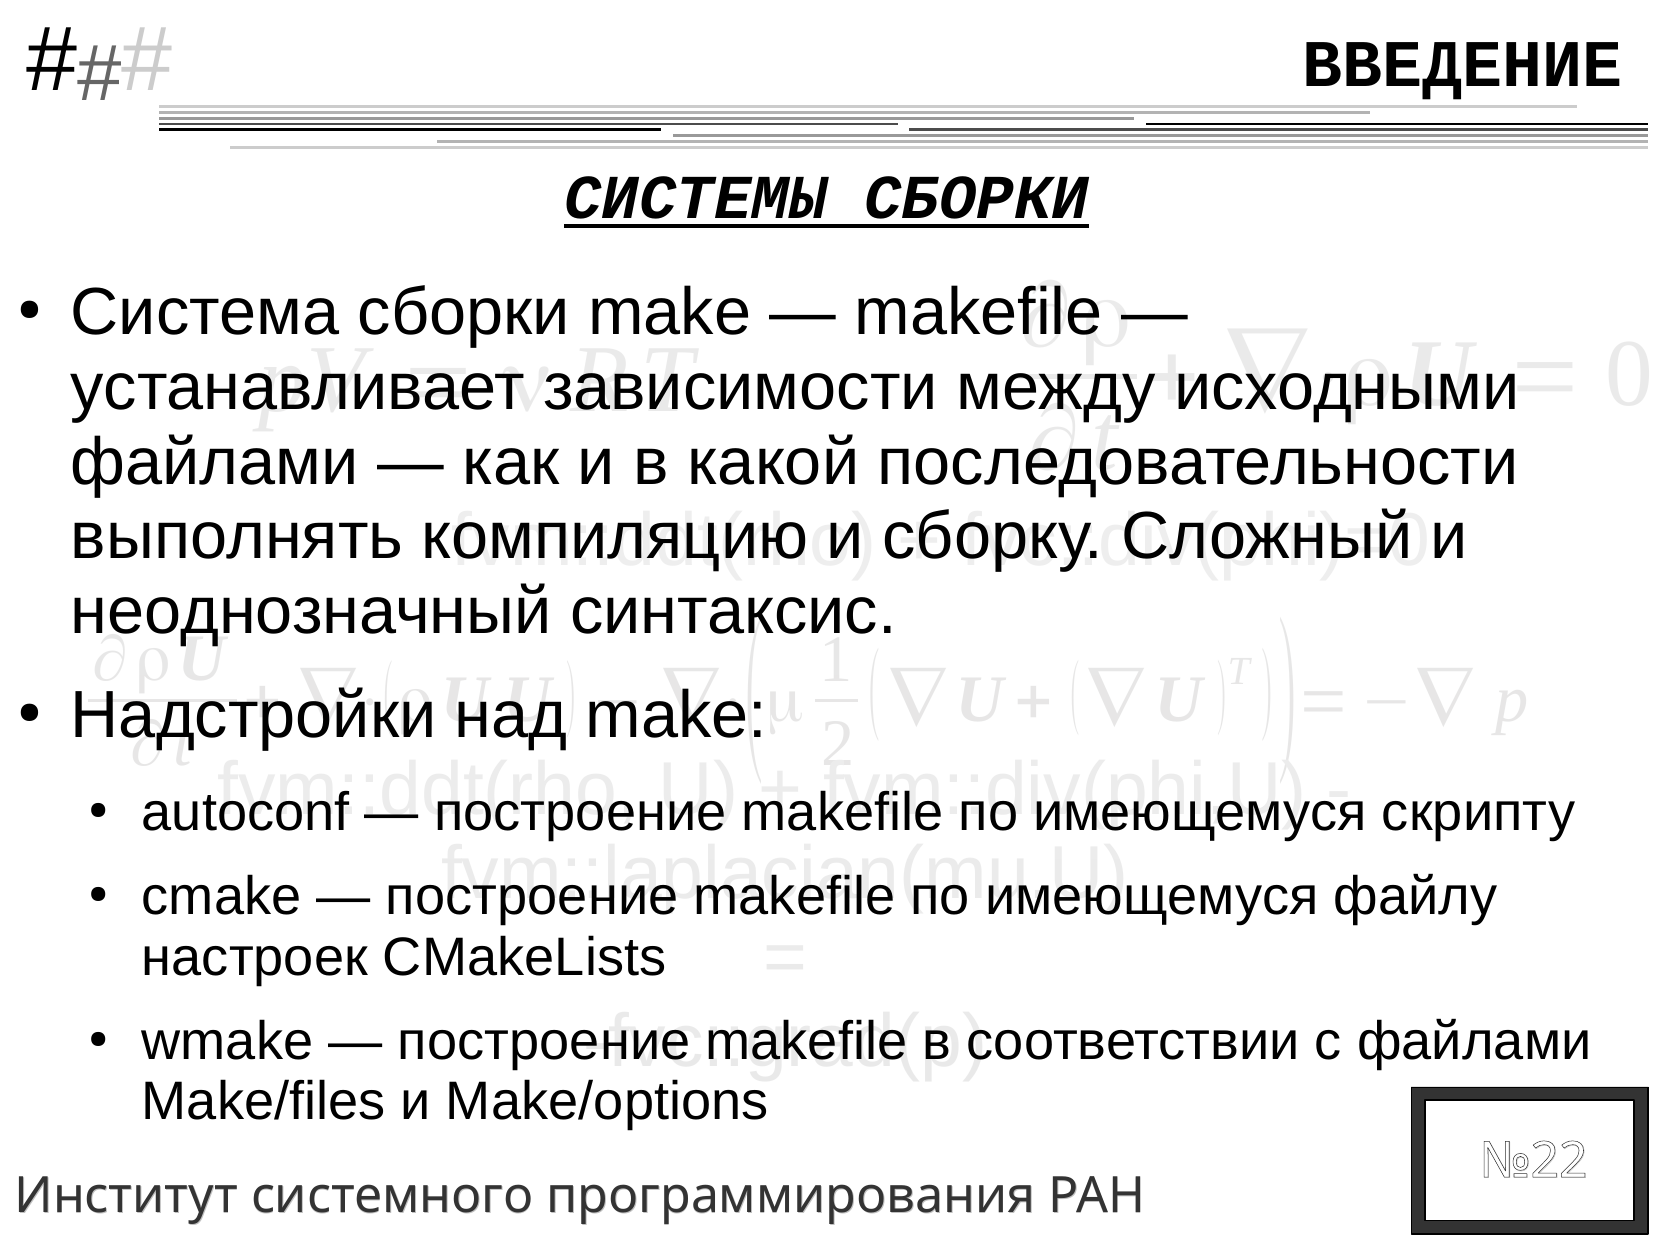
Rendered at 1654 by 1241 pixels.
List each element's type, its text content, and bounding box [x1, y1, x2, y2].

title СИСТЕМЫ СБОРКИ [0, 147, 1654, 257]
list Система сборки make — makefile — устанавливает зависимости между исходными файлами — как и в какой последовательности выполнять компиляцию и сборку. Сложный и неоднозначный синтаксис. Надстройки над make: autoconf — построение makefile по имеющемуся скрипту cmake — построение makefile по имеющемуся файлу настроек CMakeLists wmake — построение makefile в соответствии с файлами Make/files и Make/options [0, 274, 1654, 1132]
